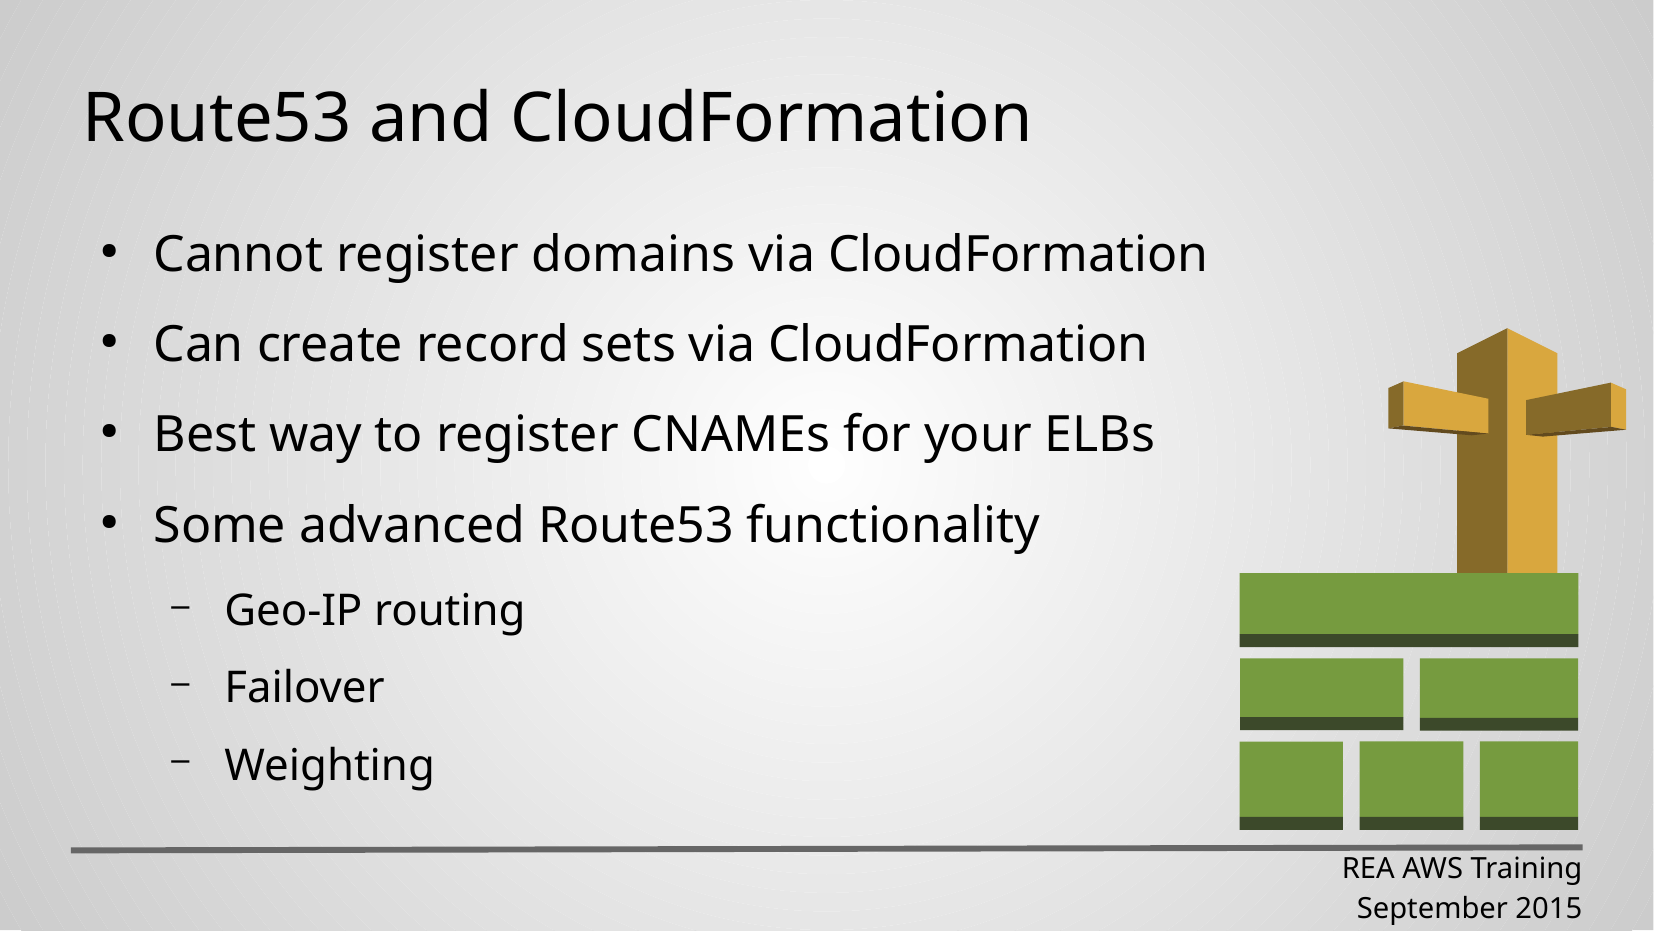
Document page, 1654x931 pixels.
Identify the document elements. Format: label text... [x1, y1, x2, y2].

list Cannot register domains via CloudFormation Can create record sets via CloudFormation Best way to register CNAMEs for your ELBs Some advanced Route53 functionality Geo-IP routing Failover Weighting [82, 217, 1571, 827]
picture [1233, 324, 1630, 834]
title Route53 and CloudFormation [82, 37, 1571, 193]
